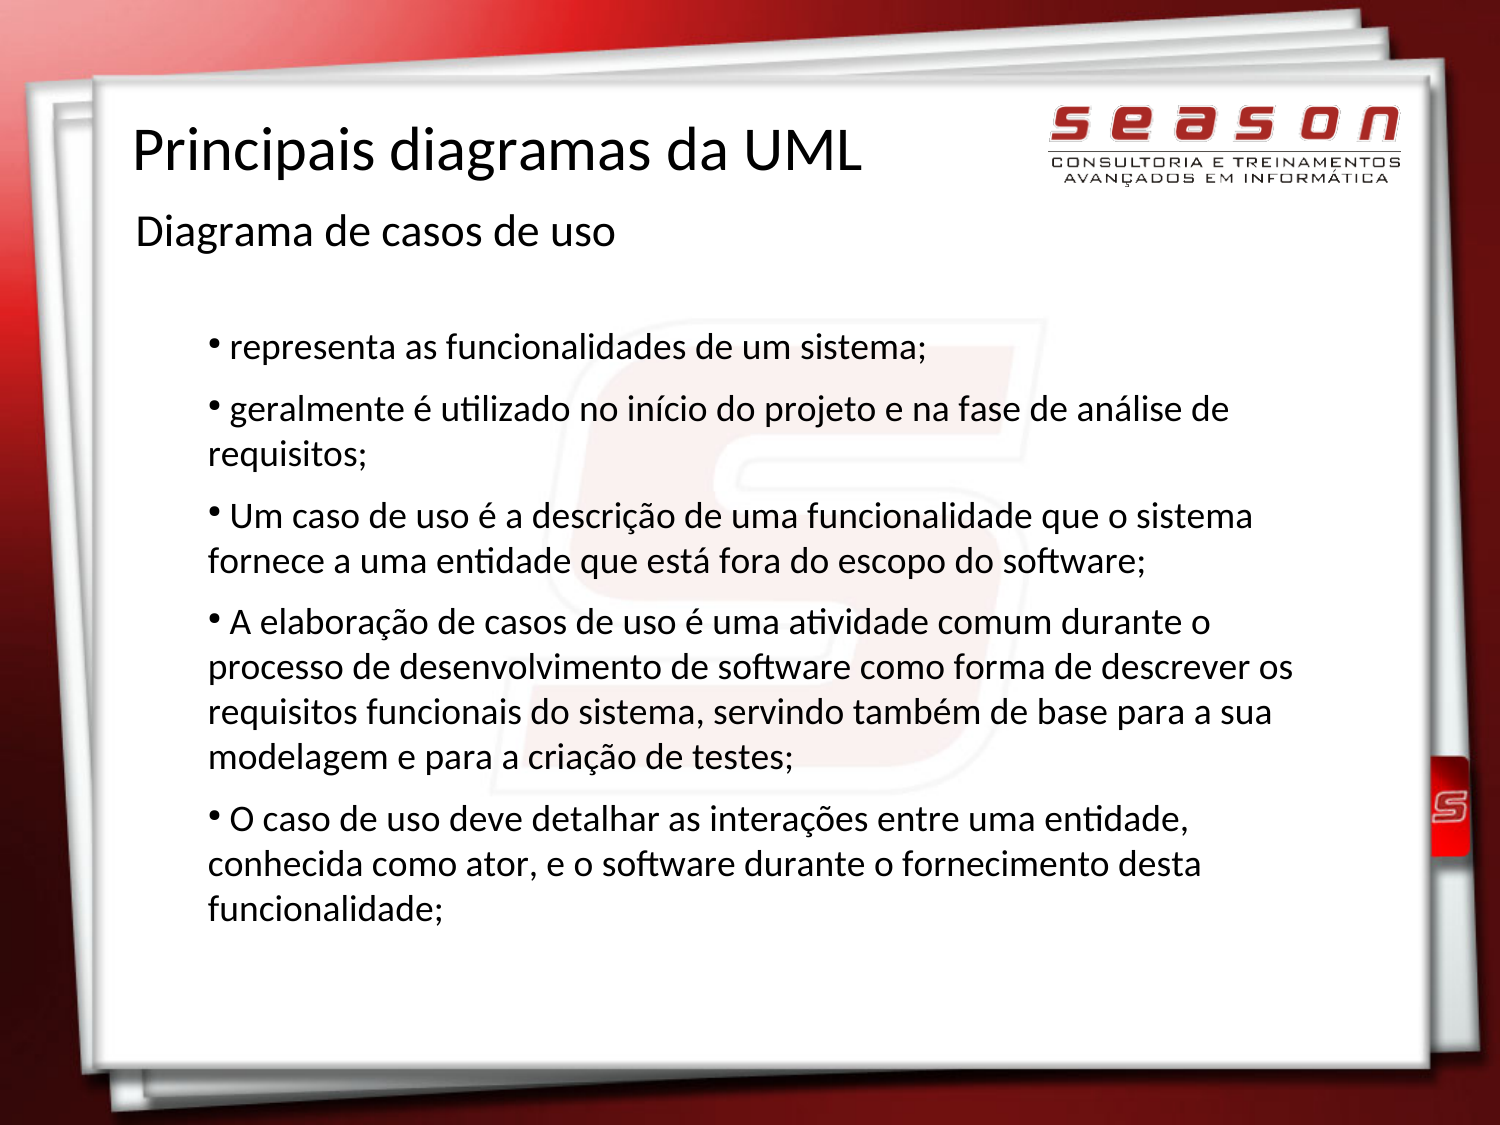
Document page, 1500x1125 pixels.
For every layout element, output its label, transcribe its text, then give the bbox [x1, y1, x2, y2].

title Principais diagramas da UML [118, 33, 1394, 257]
text_box representa as funcionalidades de um sistema; geralmente é utilizado no início do projeto e na fase de análise de requisitos; Um caso de uso é a descrição de uma funcionalidade que o sistema fornece a uma entidade que está fora do escopo do software; A elaboração de casos de uso é uma atividade comum durante o processo de desenvolvimento de software como forma de descrever os requisitos funcionais do sistema, servindo também de base para a sua modelagem e para a criação de testes; O caso de uso deve detalhar as interações entre uma entidade, conhecida como ator, e o software durante o fornecimento desta funcionalidade; [207, 268, 1328, 983]
text_box Diagrama de casos de uso [119, 200, 1240, 256]
picture [0, 0, 1500, 1125]
